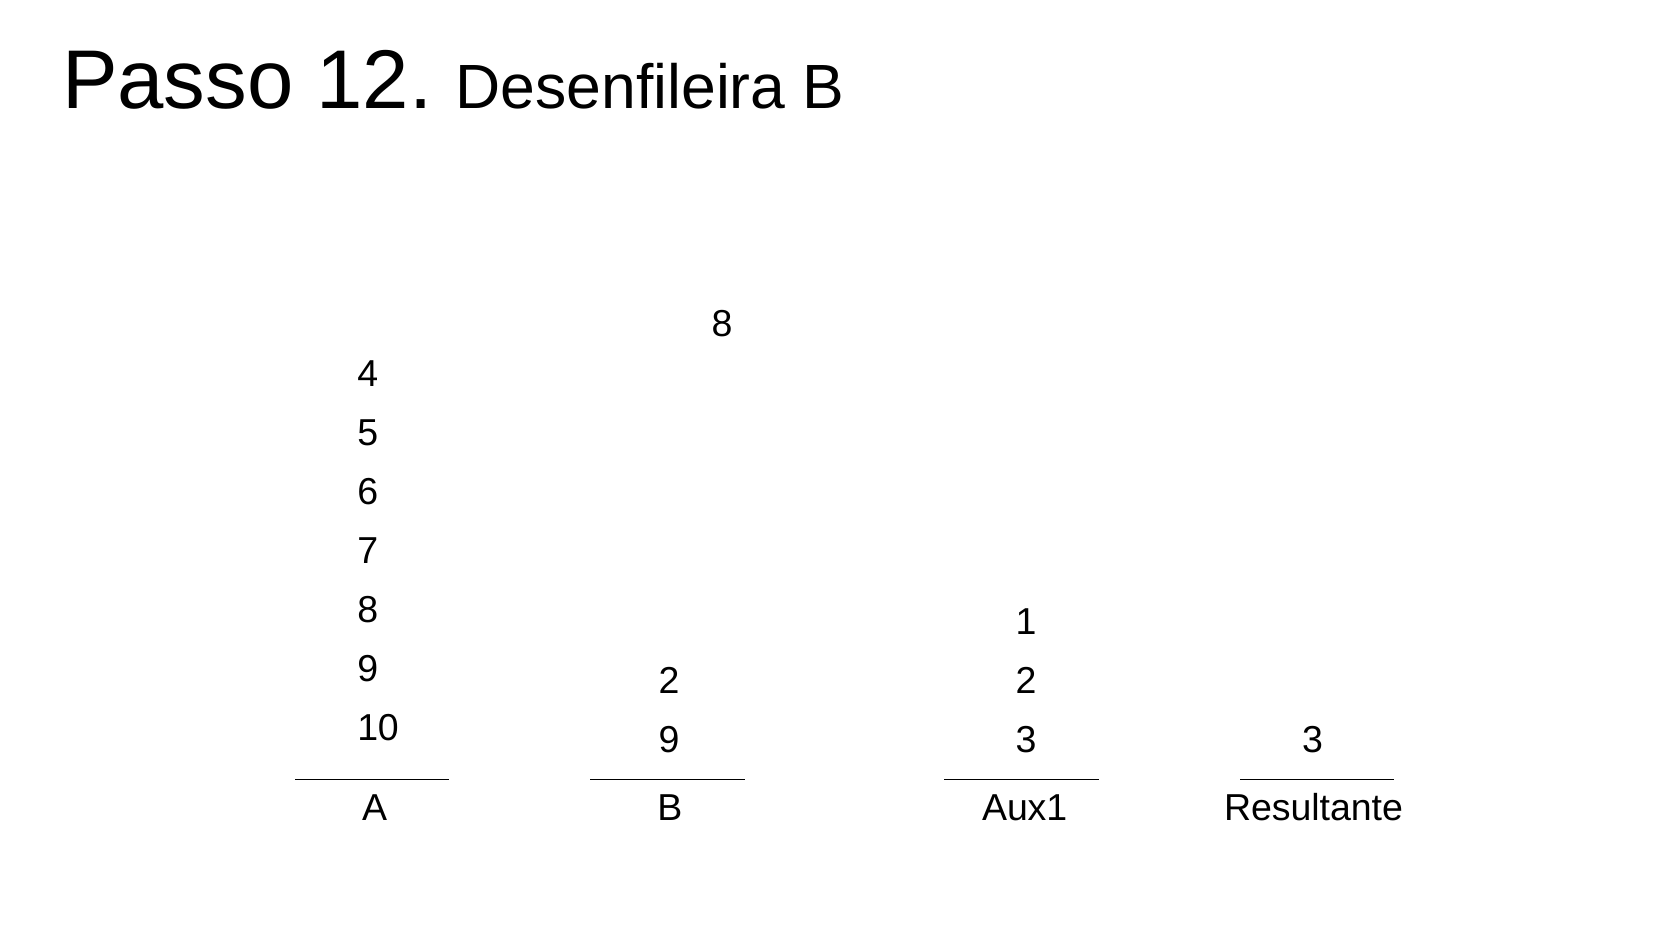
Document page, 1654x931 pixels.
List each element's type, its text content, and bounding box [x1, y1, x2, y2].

text_box B [642, 780, 698, 837]
text_box 3 [1000, 710, 1052, 768]
text_box 9 [643, 710, 695, 768]
text_box 2 [1000, 651, 1052, 709]
text_box Aux1 [967, 780, 1083, 837]
text_box 9 [342, 640, 393, 697]
text_box 1 [1000, 592, 1052, 650]
text_box Passo 12. Desenfileira B [47, 25, 1607, 274]
text_box 8 [696, 295, 748, 353]
text_box 3 [1287, 710, 1338, 768]
text_box 6 [342, 462, 393, 520]
text_box 10 [342, 699, 426, 756]
text_box 5 [342, 403, 393, 461]
text_box 7 [342, 521, 393, 579]
text_box Resultante [1209, 779, 1418, 837]
text_box A [347, 779, 508, 837]
text_box 2 [643, 651, 695, 709]
text_box 4 [342, 344, 393, 402]
text_box 8 [342, 580, 393, 638]
